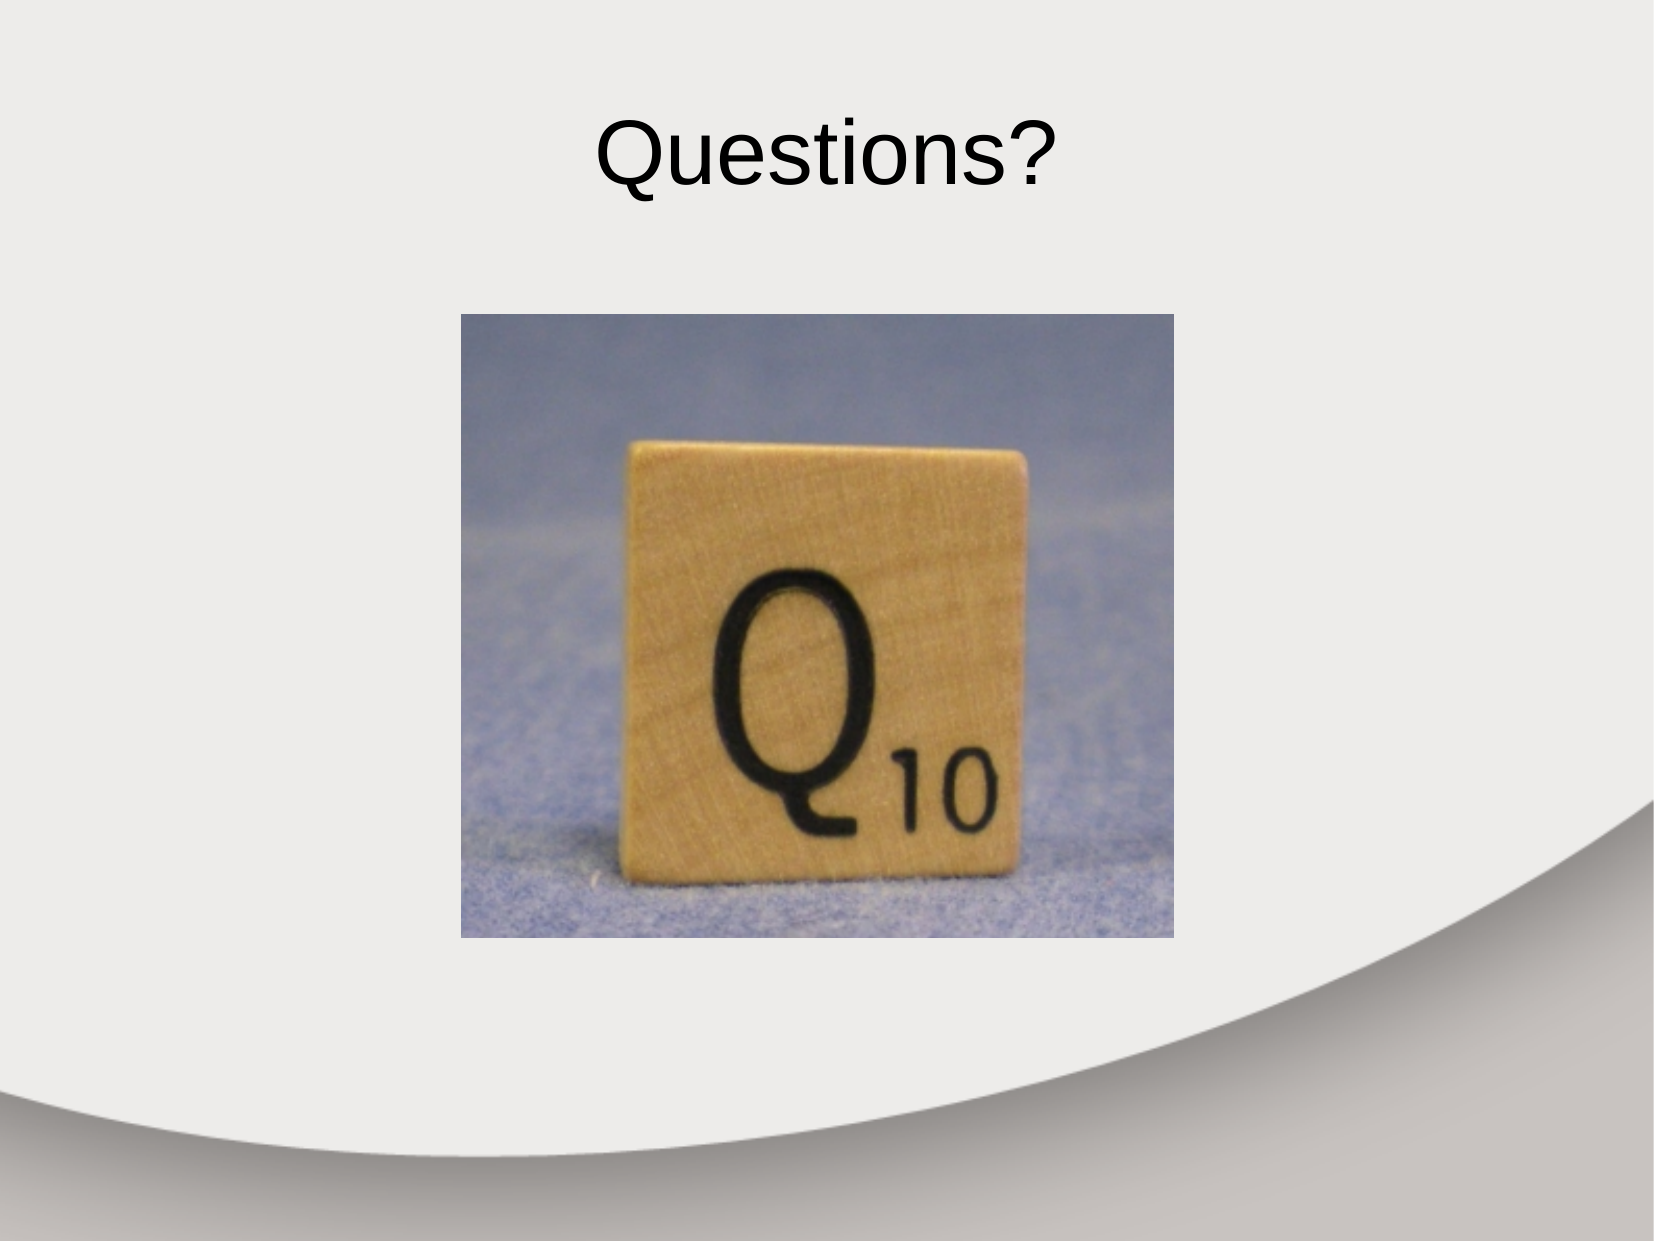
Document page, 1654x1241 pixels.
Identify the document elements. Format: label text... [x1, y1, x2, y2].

title Questions? [82, 49, 1571, 257]
chart [165, 119, 1654, 938]
picture [0, 0, 1654, 1241]
